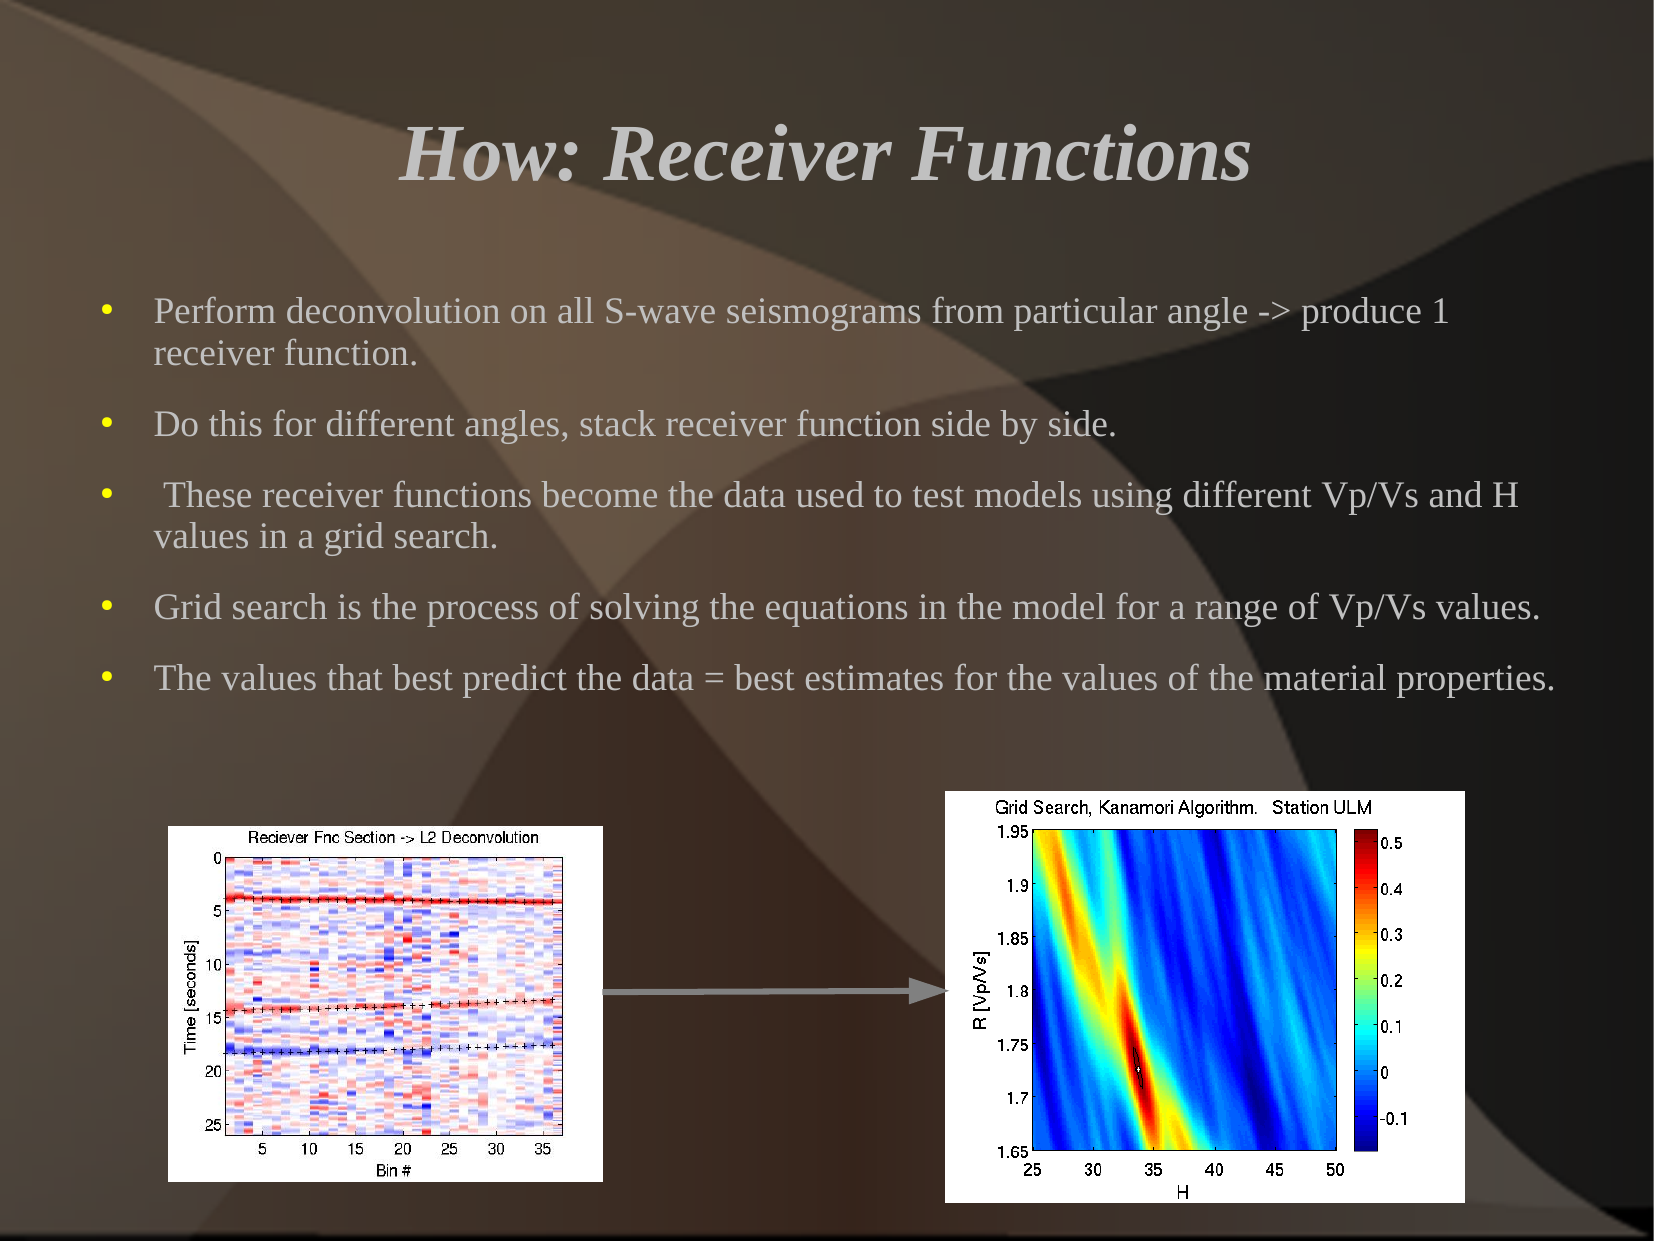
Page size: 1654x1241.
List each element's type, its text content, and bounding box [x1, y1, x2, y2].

title How: Receiver Functions [82, 49, 1571, 257]
picture [0, 0, 1654, 1241]
list Perform deconvolution on all S-wave seismograms from particular angle -> produce 1 receiver function. Do this for different angles, stack receiver function side by side. These receiver functions become the data used to test models using different Vp/Vs and H values in a grid search. Grid search is the process of solving the equations in the model for a range of Vp/Vs values. The values that best predict the data = best estimates for the values of the material properties. [82, 290, 1571, 827]
